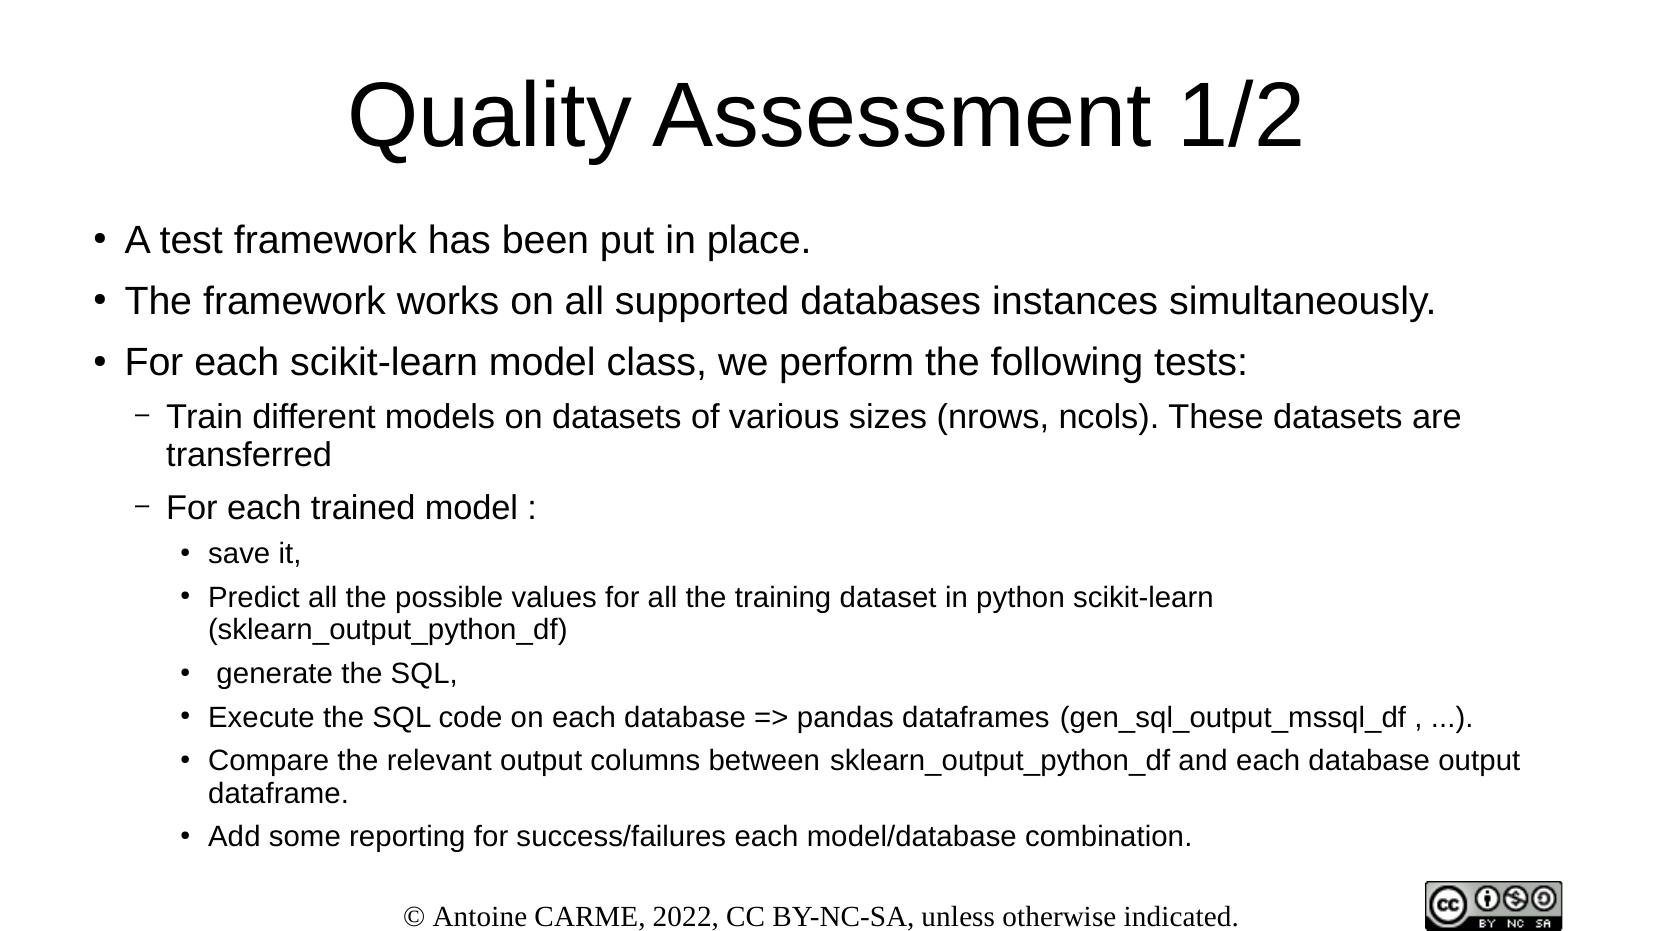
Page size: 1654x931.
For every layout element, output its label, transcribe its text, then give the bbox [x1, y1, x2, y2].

picture [1425, 881, 1563, 931]
title Quality Assessment 1/2 [82, 37, 1571, 193]
list A test framework has been put in place. The framework works on all supported databases instances simultaneously. For each scikit-learn model class, we perform the following tests: Train different models on datasets of various sizes (nrows, ncols). These datasets are transferred For each trained model : save it, Predict all the possible values for all the training dataset in python scikit-learn (sklearn_output_python_df) generate the SQL, Execute the SQL code on each database => pandas dataframes (gen_sql_output_mssql_df , ...). Compare the relevant output columns between sklearn_output_python_df and each database output dataframe. Add some reporting for success/failures each model/database combination. [82, 217, 1576, 863]
